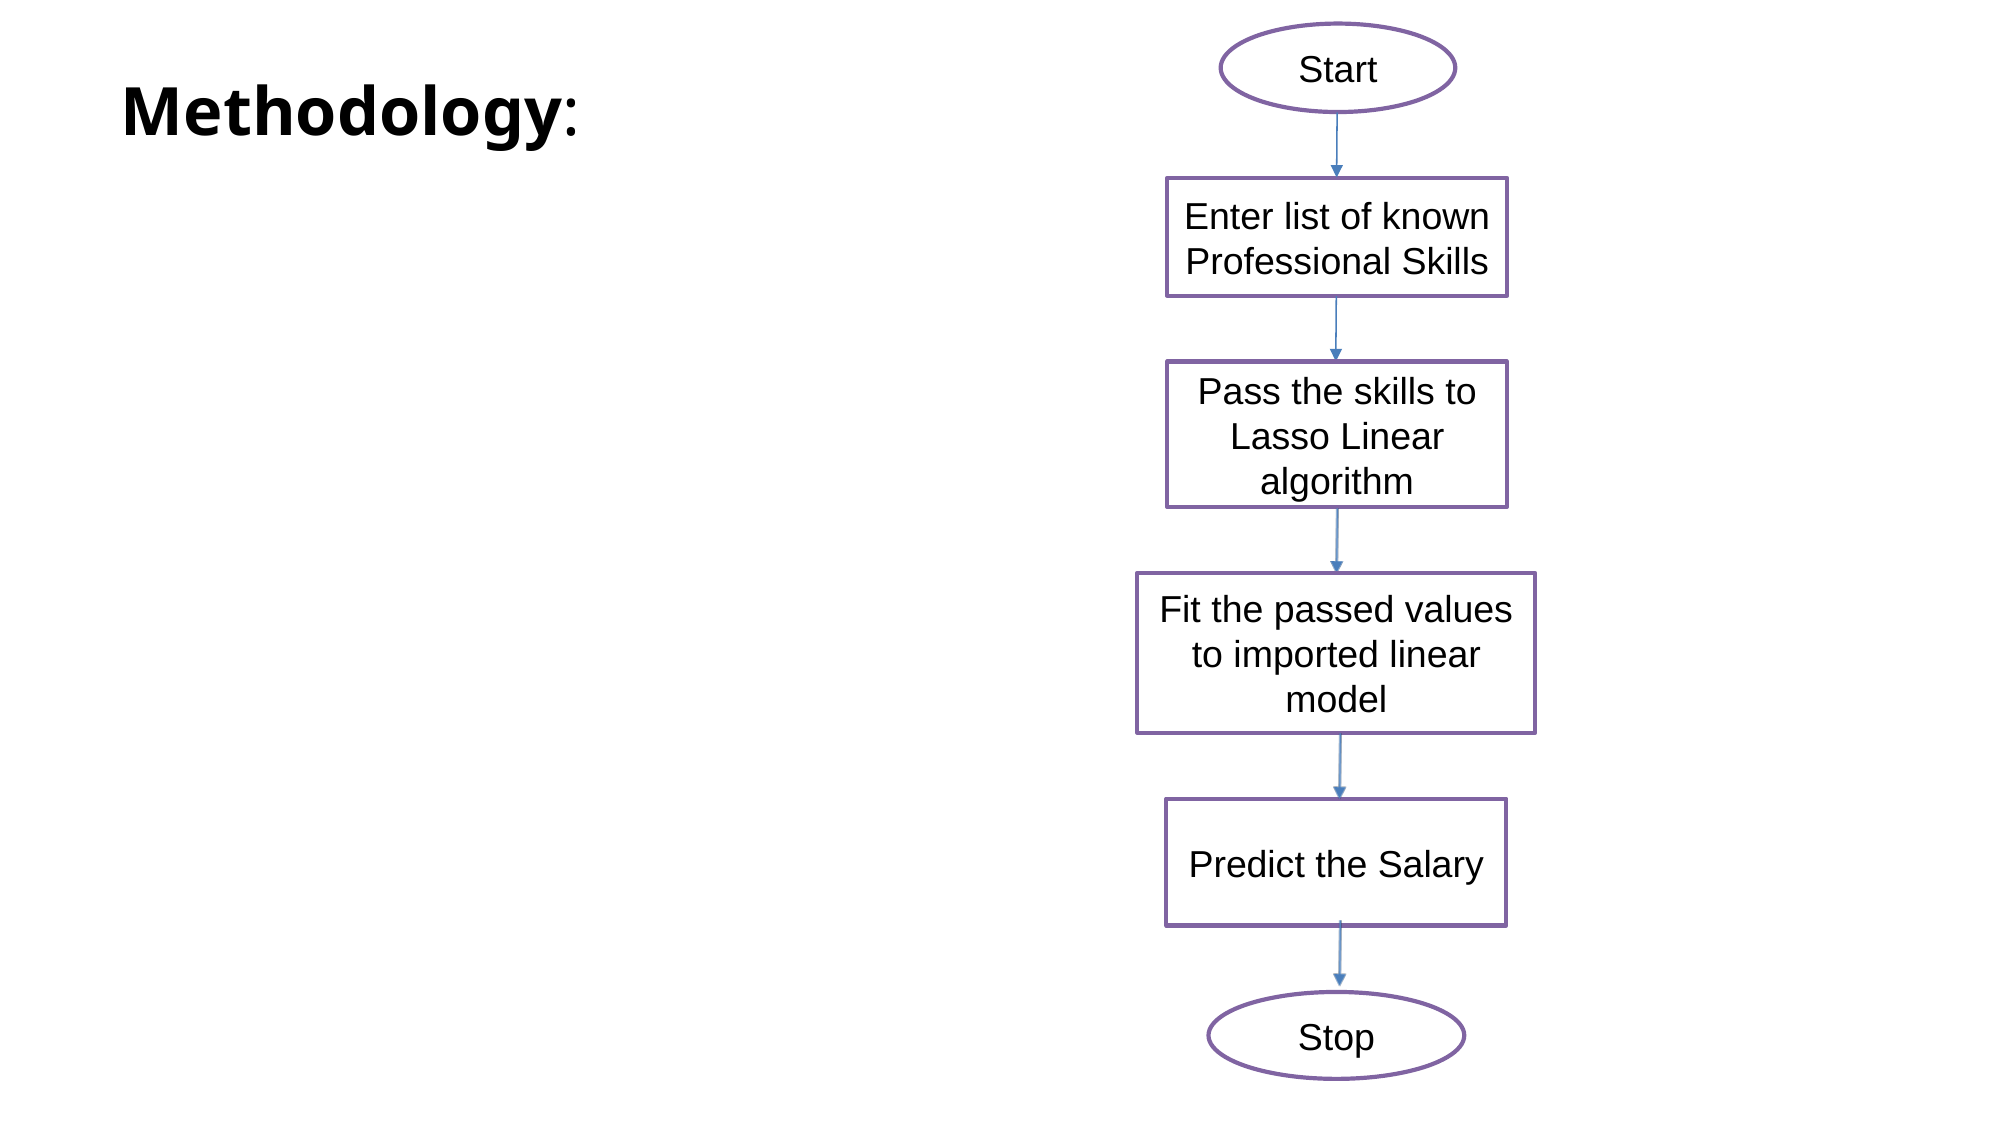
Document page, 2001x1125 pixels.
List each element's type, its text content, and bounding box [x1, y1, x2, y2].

text_box Methodology: [106, 70, 650, 189]
picture [1326, 732, 1353, 813]
text_box Pass the skills to Lasso Linear algorithm [1167, 361, 1507, 507]
text_box Predict the Salary [1166, 798, 1507, 926]
text_box Stop [1208, 992, 1465, 1079]
text_box Enter list of known Professional Skills [1167, 177, 1507, 296]
text_box Start [1220, 23, 1456, 113]
text_box Fit the passed values to imported linear model [1137, 572, 1536, 733]
picture [1326, 919, 1353, 1000]
picture [1323, 507, 1350, 572]
